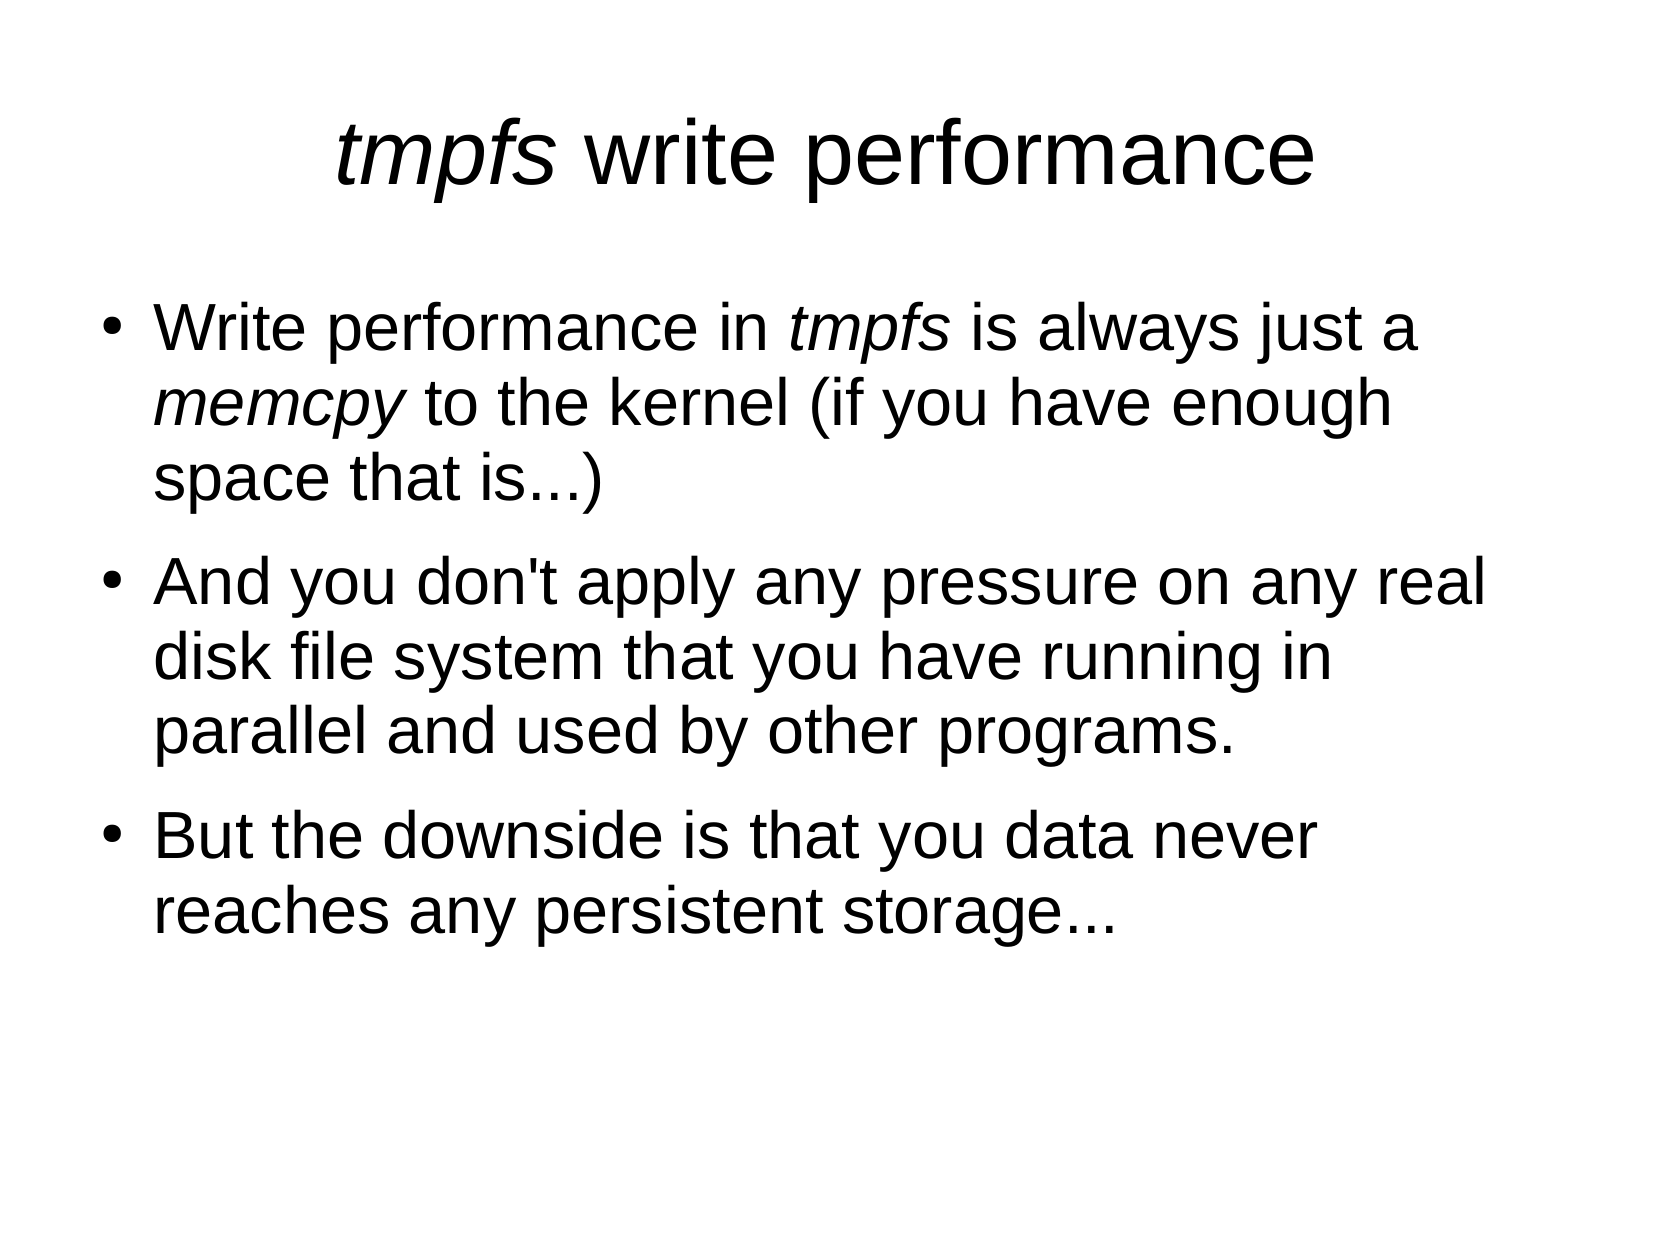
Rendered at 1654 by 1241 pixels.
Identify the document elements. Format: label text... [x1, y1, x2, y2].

list Write performance in tmpfs is always just a memcpy to the kernel (if you have enough space that is...) And you don't apply any pressure on any real disk file system that you have running in parallel and used by other programs. But the downside is that you data never reaches any persistent storage... [82, 290, 1538, 1010]
title tmpfs write performance [82, 49, 1571, 257]
